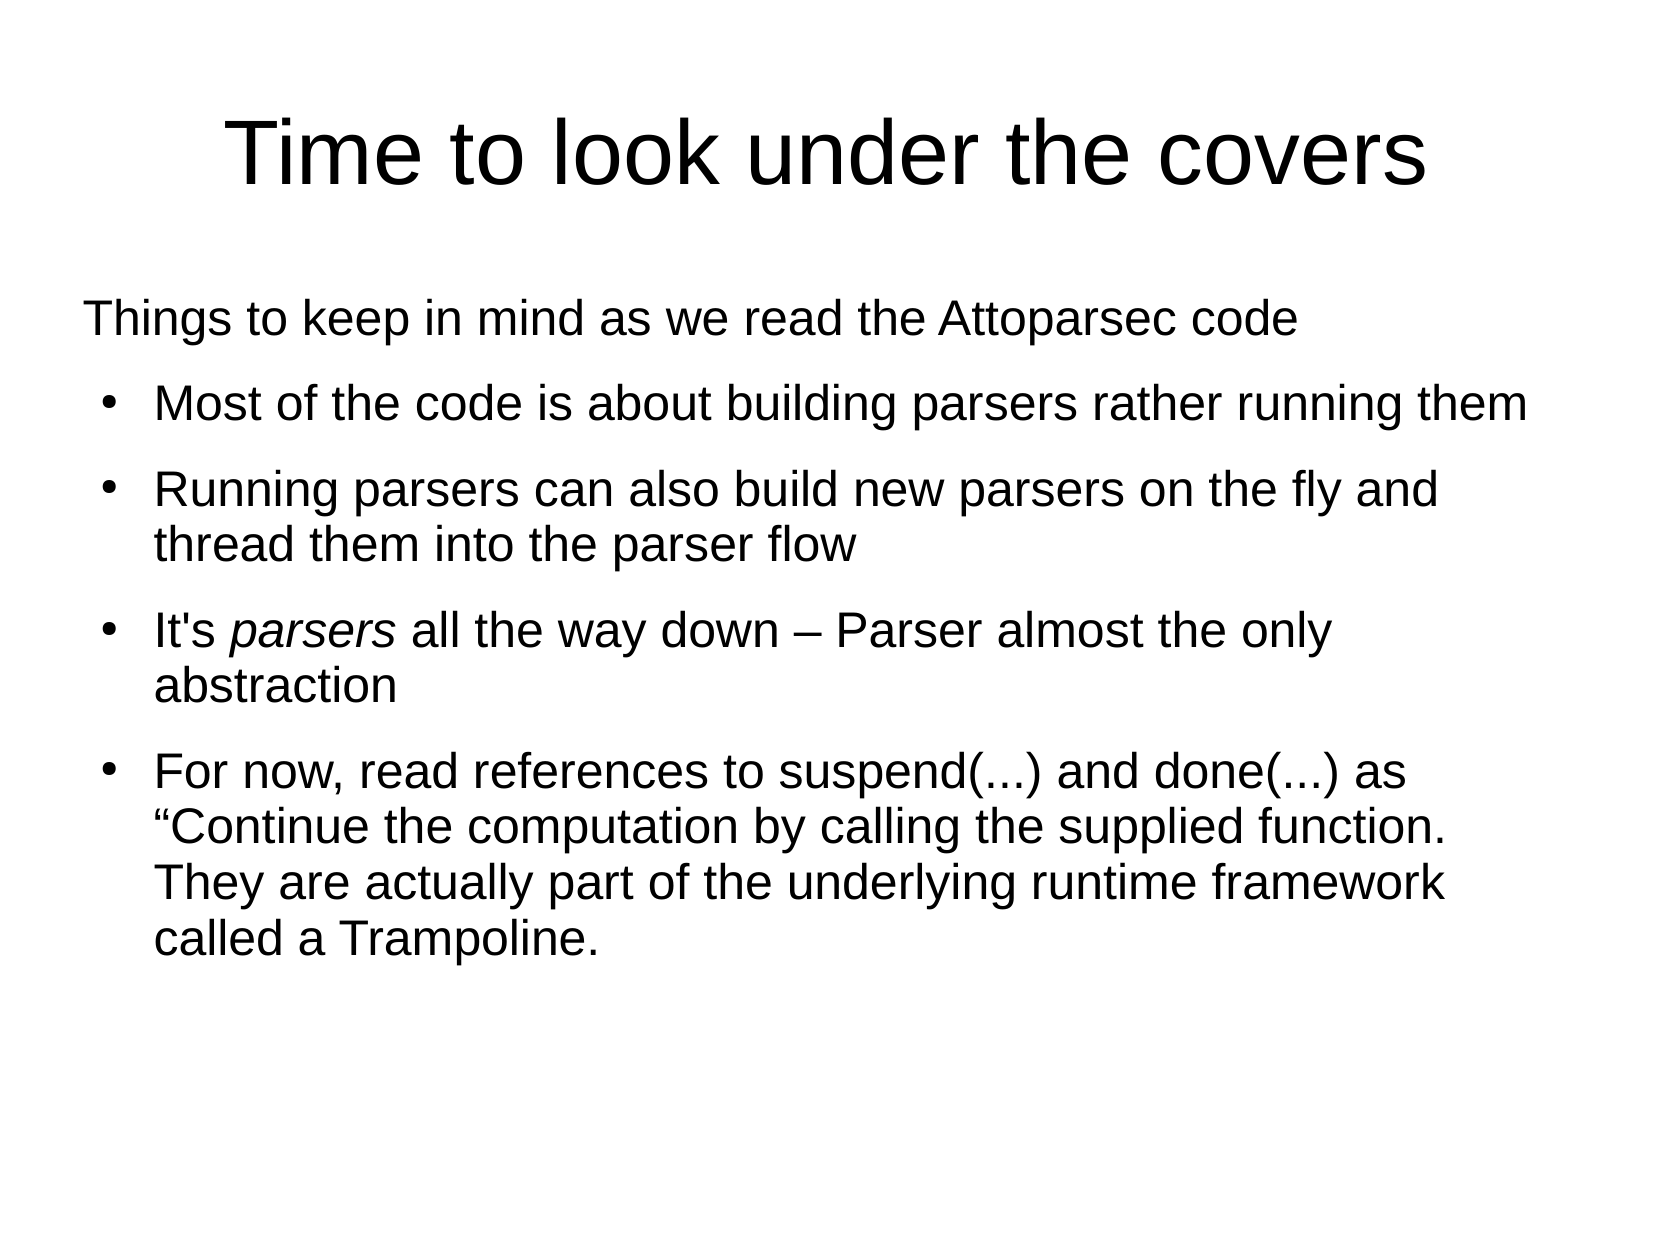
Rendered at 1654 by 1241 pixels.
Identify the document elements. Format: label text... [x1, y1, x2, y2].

list Things to keep in mind as we read the Attoparsec code Most of the code is about building parsers rather running them Running parsers can also build new parsers on the fly and thread them into the parser flow It's parsers all the way down – Parser almost the only abstraction For now, read references to suspend(...) and done(...) as “Continue the computation by calling the supplied function. They are actually part of the underlying runtime framework called a Trampoline. [82, 290, 1538, 1010]
title Time to look under the covers [82, 49, 1571, 257]
